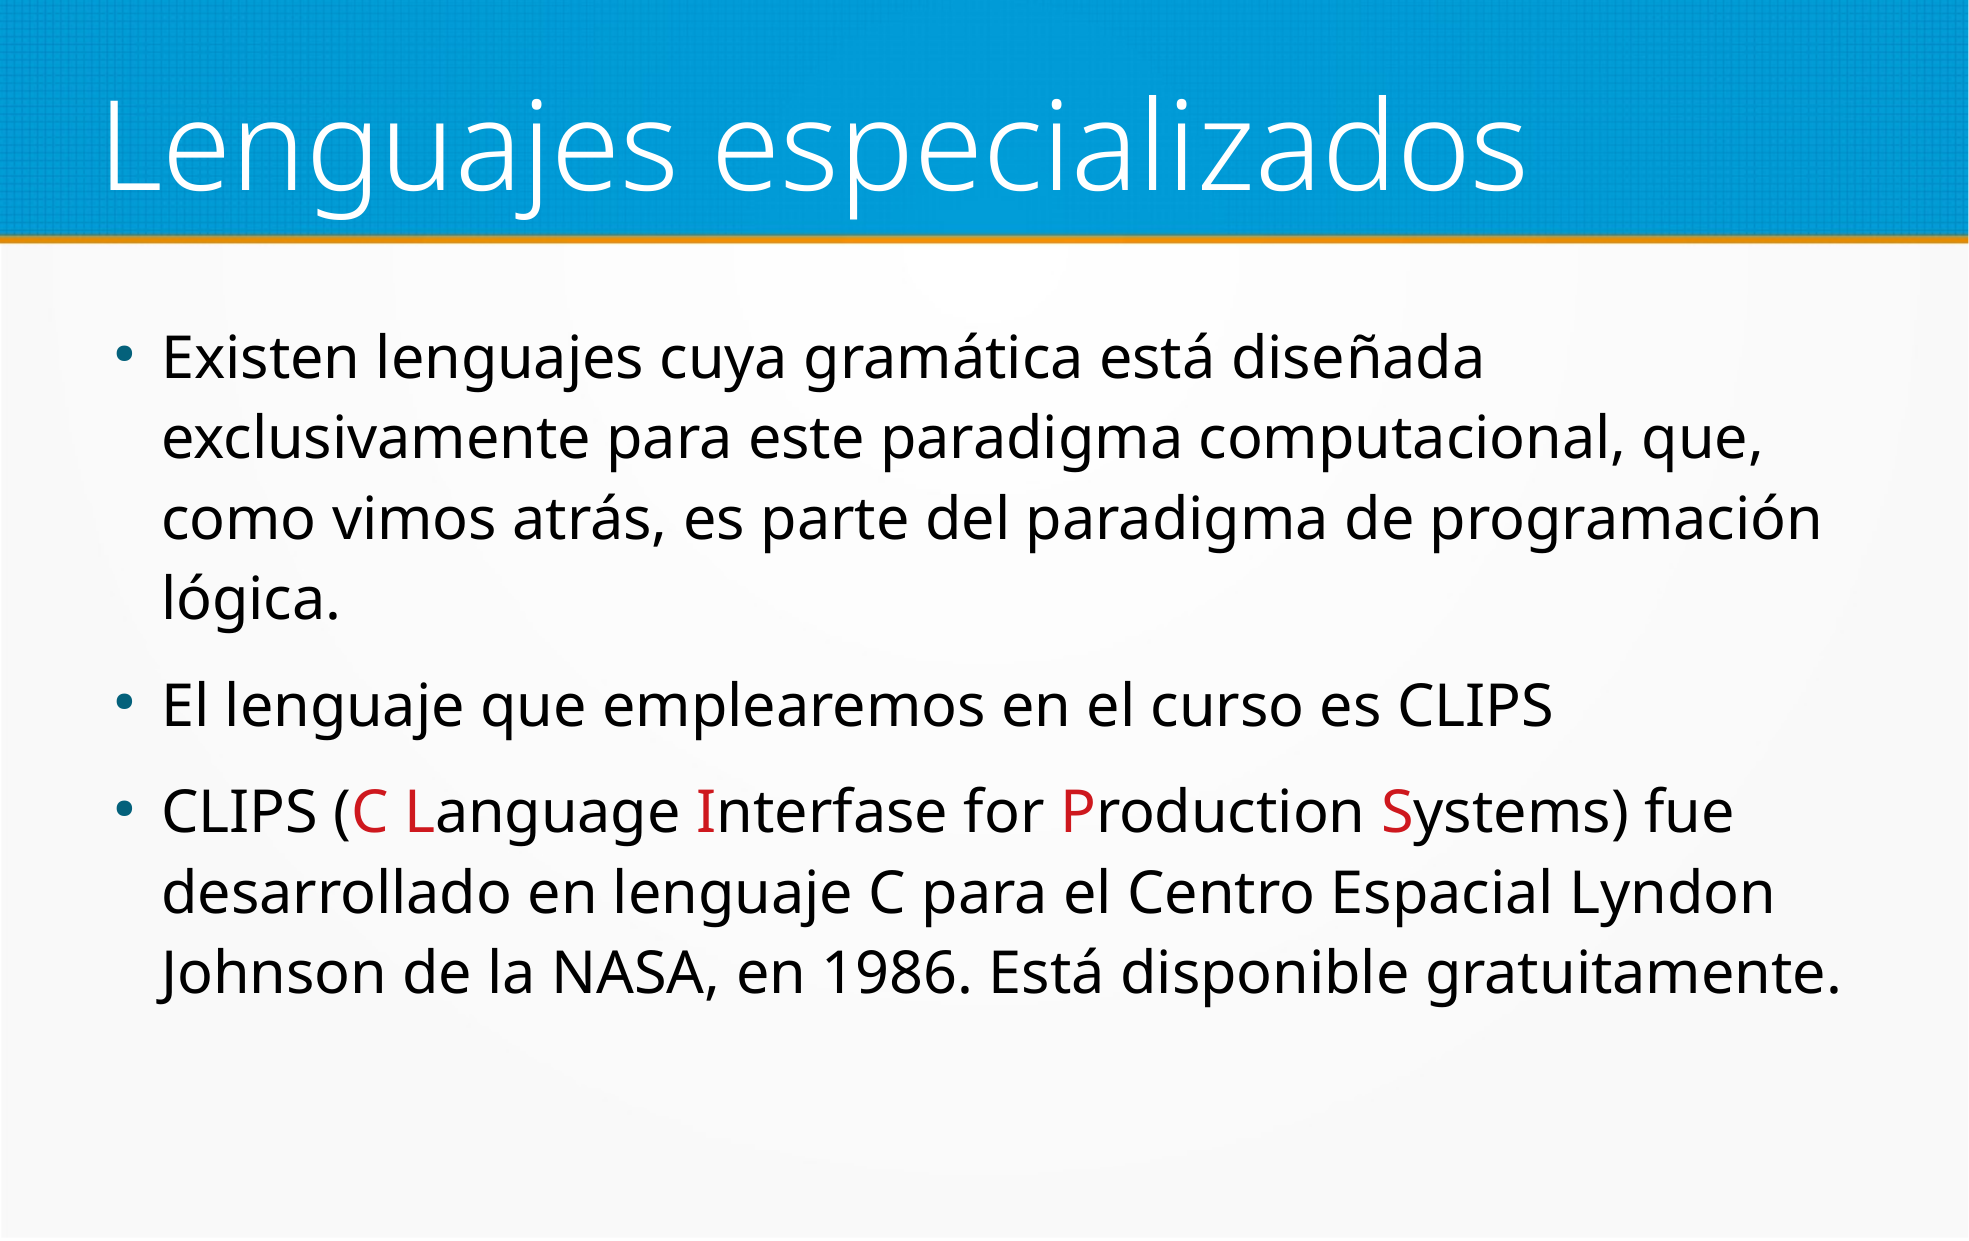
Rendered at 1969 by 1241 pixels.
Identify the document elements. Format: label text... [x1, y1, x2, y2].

picture [0, 233, 1969, 1241]
title Lenguajes especializados [98, 19, 1870, 227]
list Existen lenguajes cuya gramática está diseñada exclusivamente para este paradigma computacional, que, como vimos atrás, es parte del paradigma de programación lógica. El lenguaje que emplearemos en el curso es CLIPS CLIPS (C Language Interfase for Production Systems) fue desarrollado en lenguaje C para el Centro Espacial Lyndon Johnson de la NASA, en 1986. Está disponible gratuitamente. [98, 315, 1861, 1081]
